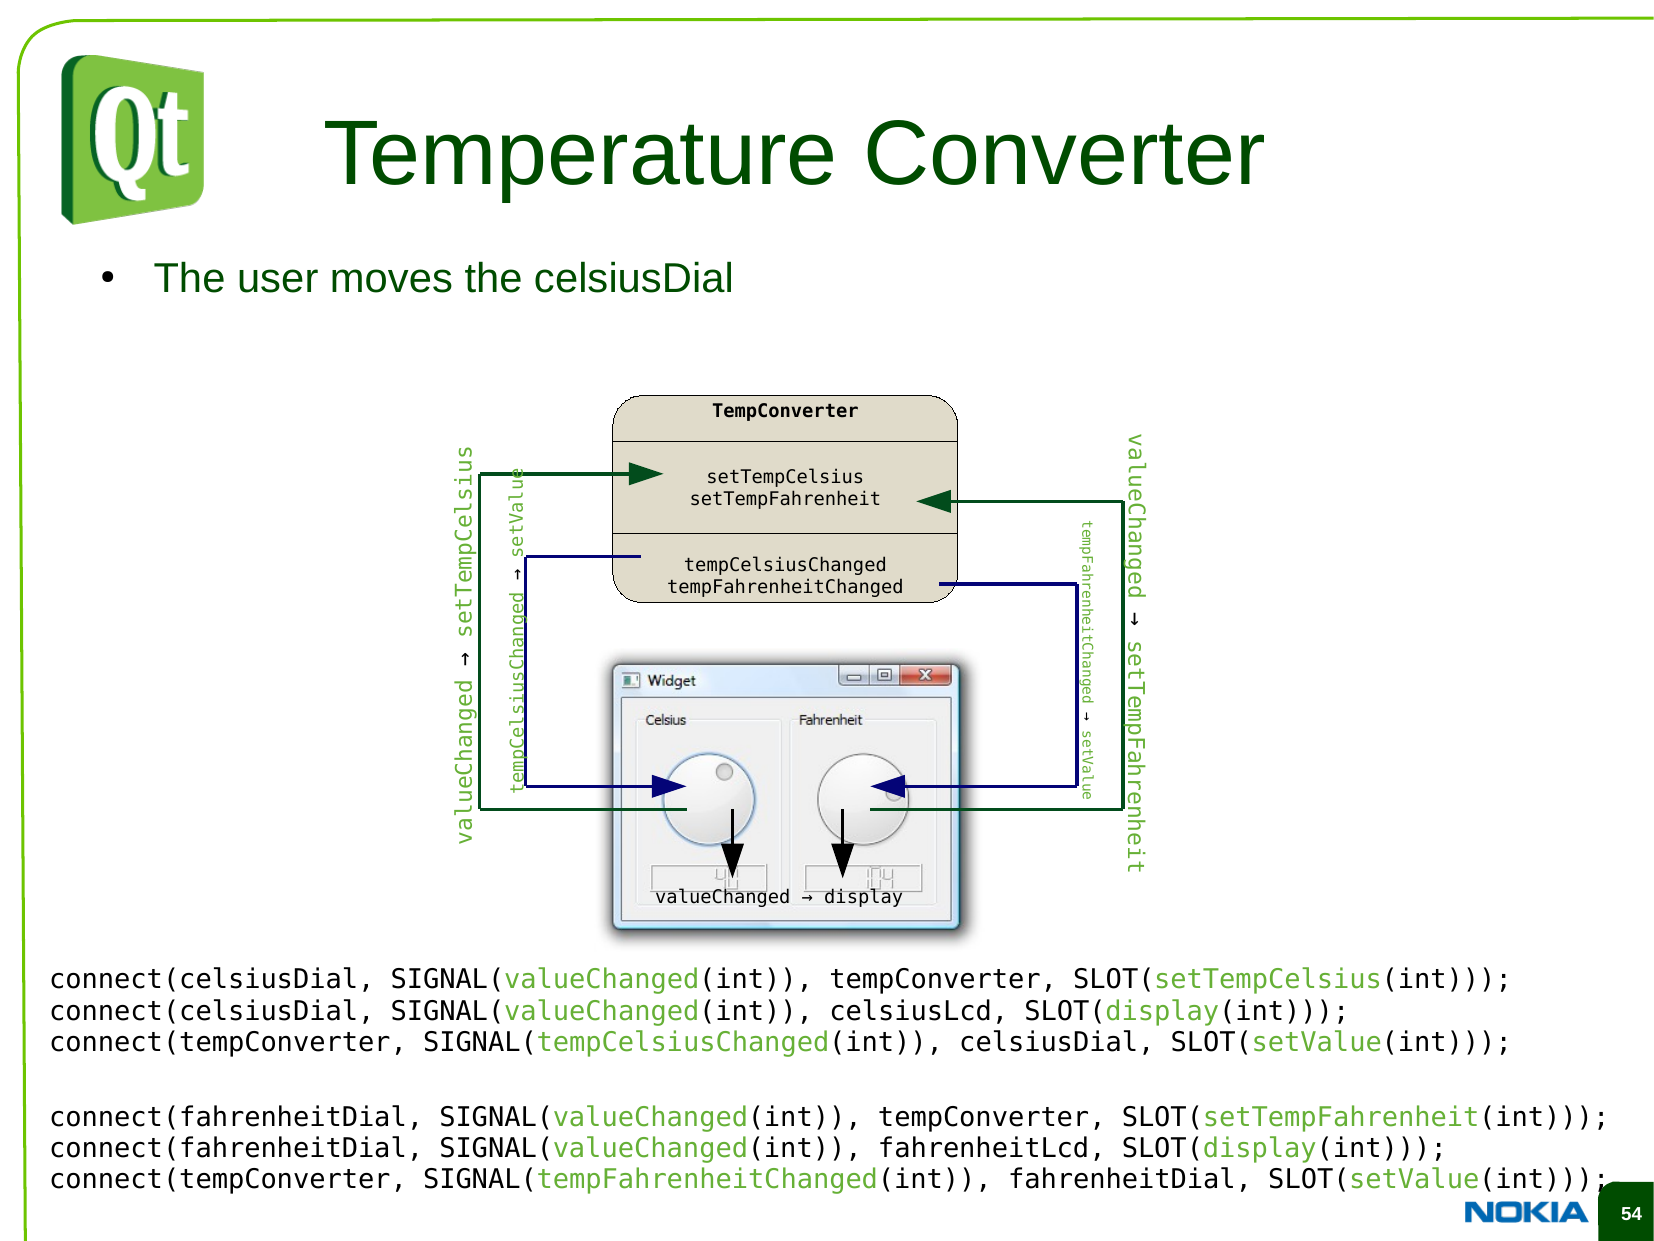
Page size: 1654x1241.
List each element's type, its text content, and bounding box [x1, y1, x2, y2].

title Temperature Converter [257, 49, 1333, 254]
picture [61, 55, 204, 225]
text_box connect(celsiusDial, SIGNAL(valueChanged(int)), tempConverter, SLOT(setTempCelsius(int))); connect(celsiusDial, SIGNAL(valueChanged(int)), celsiusLcd, SLOT(display(int))); connect(tempConverter, SIGNAL(tempCelsiusChanged(int)), celsiusDial, SLOT(setValue(int))); connect(fahrenheitDial, SIGNAL(valueChanged(int)), tempConverter, SLOT(setTempFahrenheit(int))); connect(fahrenheitDial, SIGNAL(valueChanged(int)), fahrenheitLcd, SLOT(display(int))); connect(tempConverter, SIGNAL(tempFahrenheitChanged(int)), fahrenheitDial, SLOT(setValue(int))); [34, 956, 1625, 1203]
text_box tempFahrenheitChanged → setValue [1071, 505, 1104, 816]
picture [1465, 1203, 1589, 1223]
text_box TempConverter setTempCelsius setTempFahrenheit tempCelsiusChanged tempFahrenheitChanged [612, 395, 958, 441]
text_box TempConverter setTempCelsius setTempFahrenheit tempCelsiusChanged tempFahrenheitChanged [612, 534, 958, 603]
list The user moves the celsiusDial [82, 254, 1571, 325]
text_box valueChanged → display [640, 878, 933, 916]
text_box TempConverter setTempCelsius setTempFahrenheit tempCelsiusChanged tempFahrenheitChanged [612, 442, 958, 533]
text_box tempCelsiusChanged → setValue [497, 453, 536, 810]
text_box valueChanged → setTempCelsius [442, 431, 485, 860]
picture [594, 648, 986, 952]
text_box valueChanged → setTempFahrenheit [1114, 419, 1158, 890]
